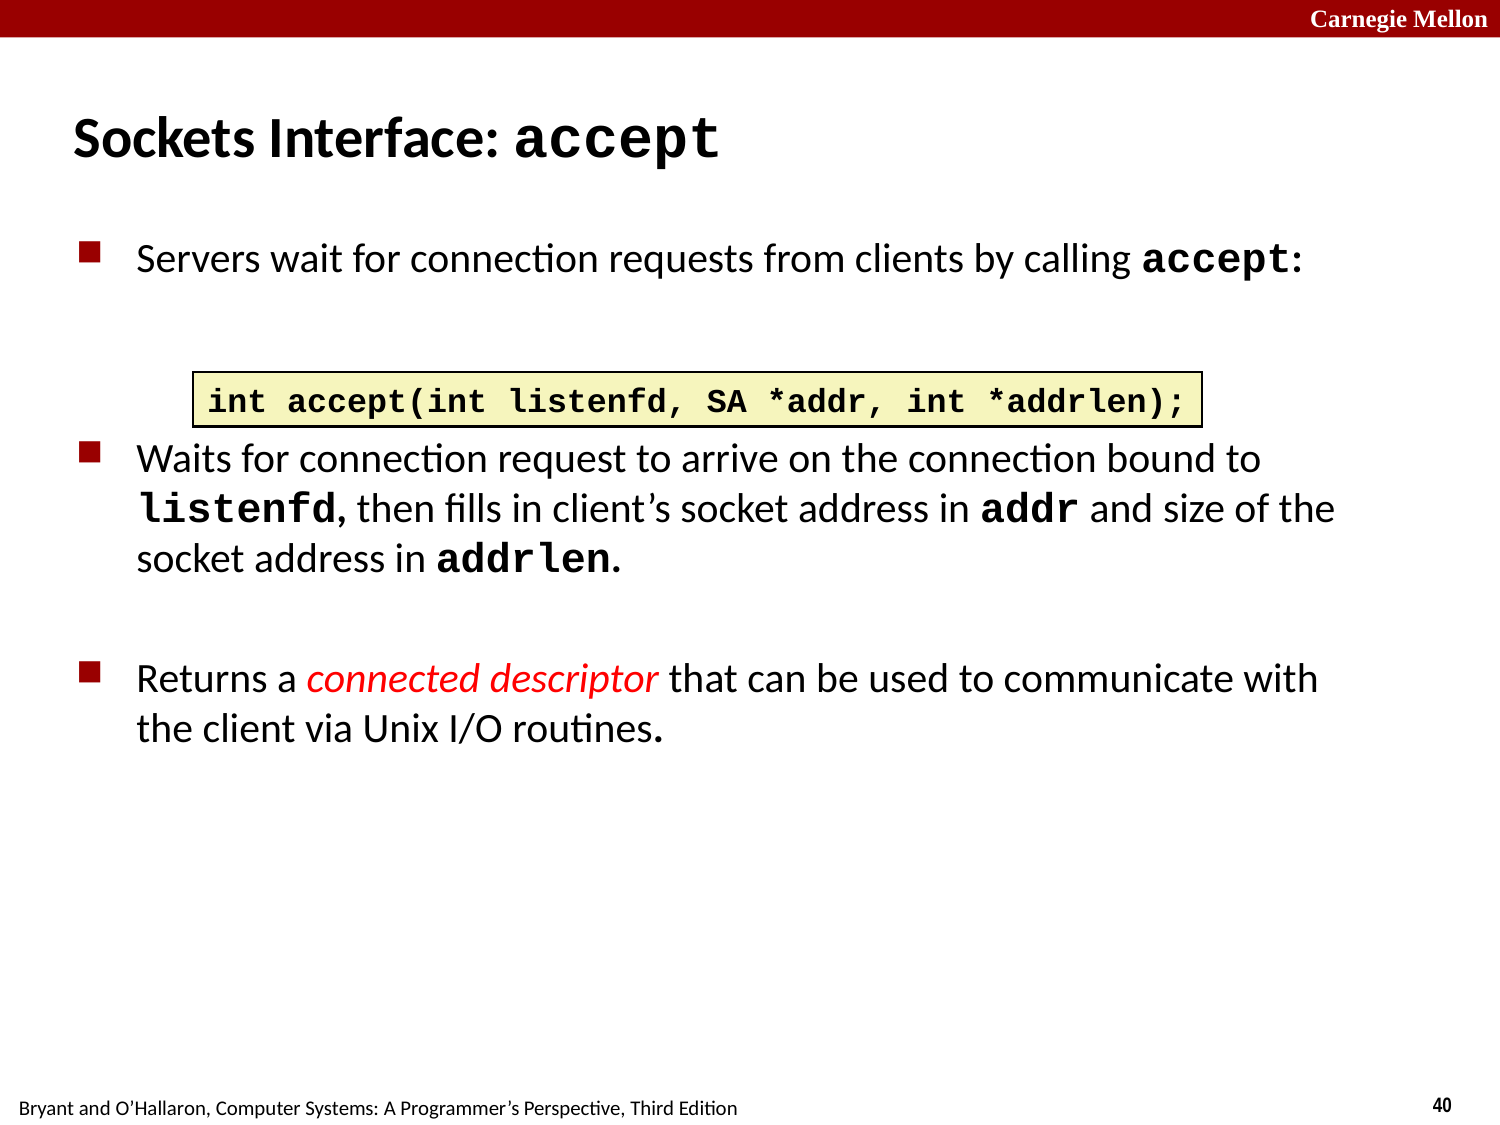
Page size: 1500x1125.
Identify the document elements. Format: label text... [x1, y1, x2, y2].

text_box int accept(int listenfd, SA *addr, int *addrlen); [192, 371, 1203, 427]
list Servers wait for connection requests from clients by calling accept: Waits for connection request to arrive on the connection bound to listenfd, then fills in client’s socket address in addr and size of the socket address in addrlen. Returns a connected descriptor that can be used to communicate with the client via Unix I/O routines. [65, 223, 1361, 1088]
title Sockets Interface: accept [58, 71, 1304, 197]
